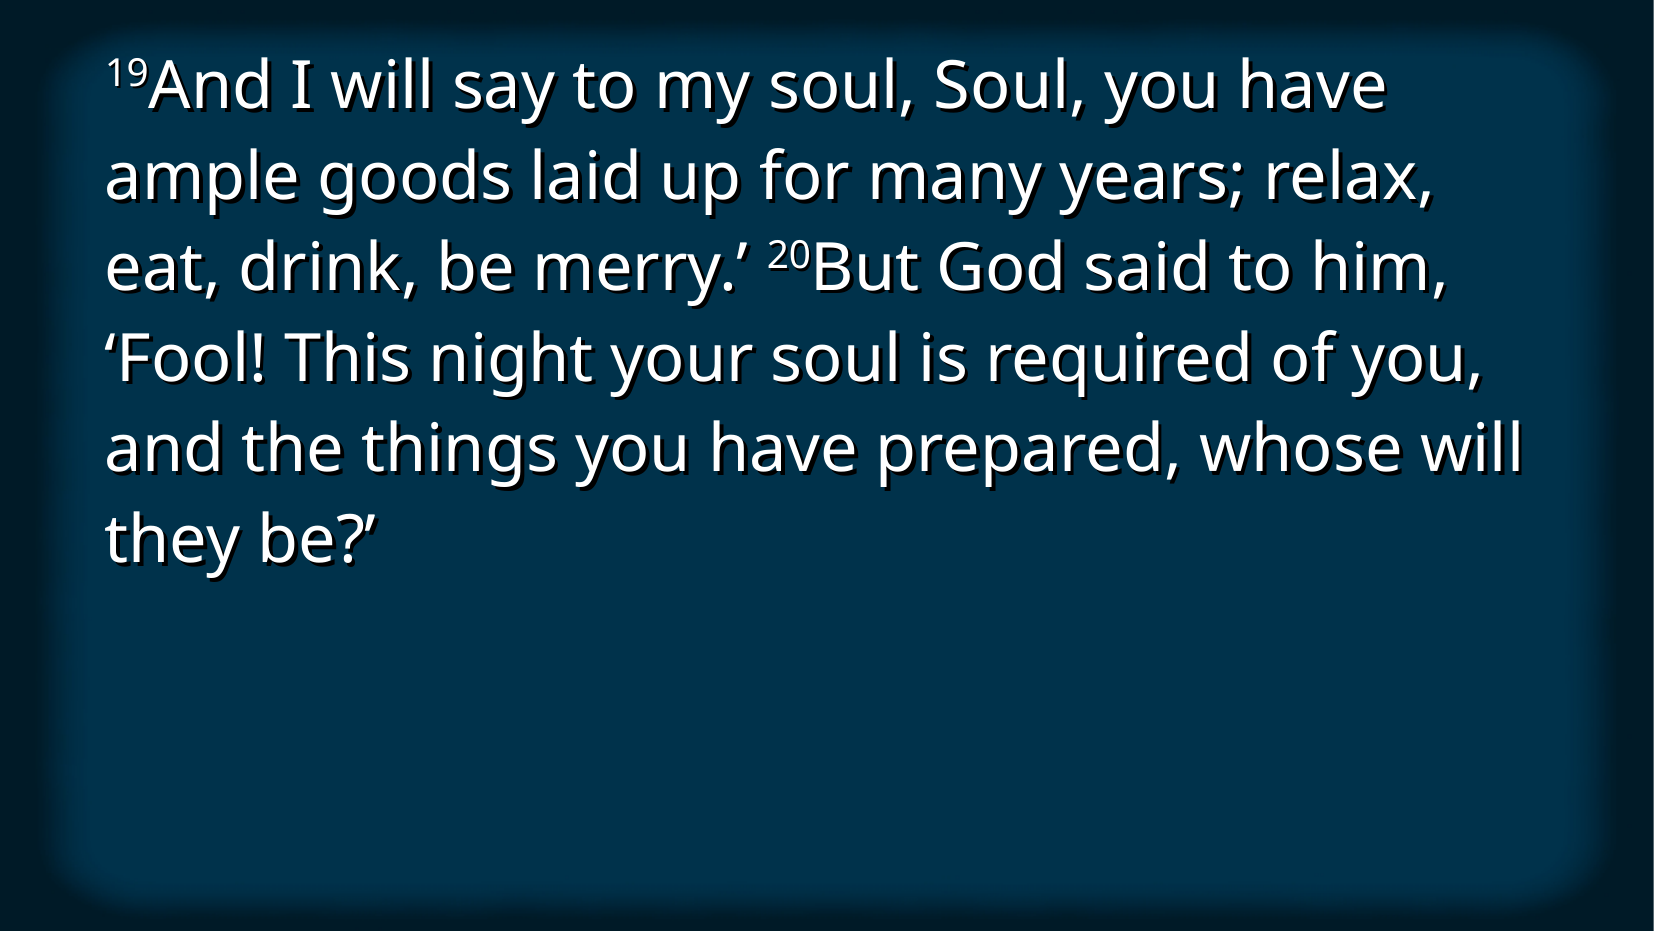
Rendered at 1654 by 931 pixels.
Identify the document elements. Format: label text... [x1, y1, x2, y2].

text_box 19And I will say to my soul, Soul, you have ample goods laid up for many years; relax, eat, drink, be merry.’ 20But God said to him, ‘Fool! This night your soul is required of you, and the things you have prepared, whose will they be?’ [90, 30, 1576, 489]
picture [0, 0, 1654, 931]
